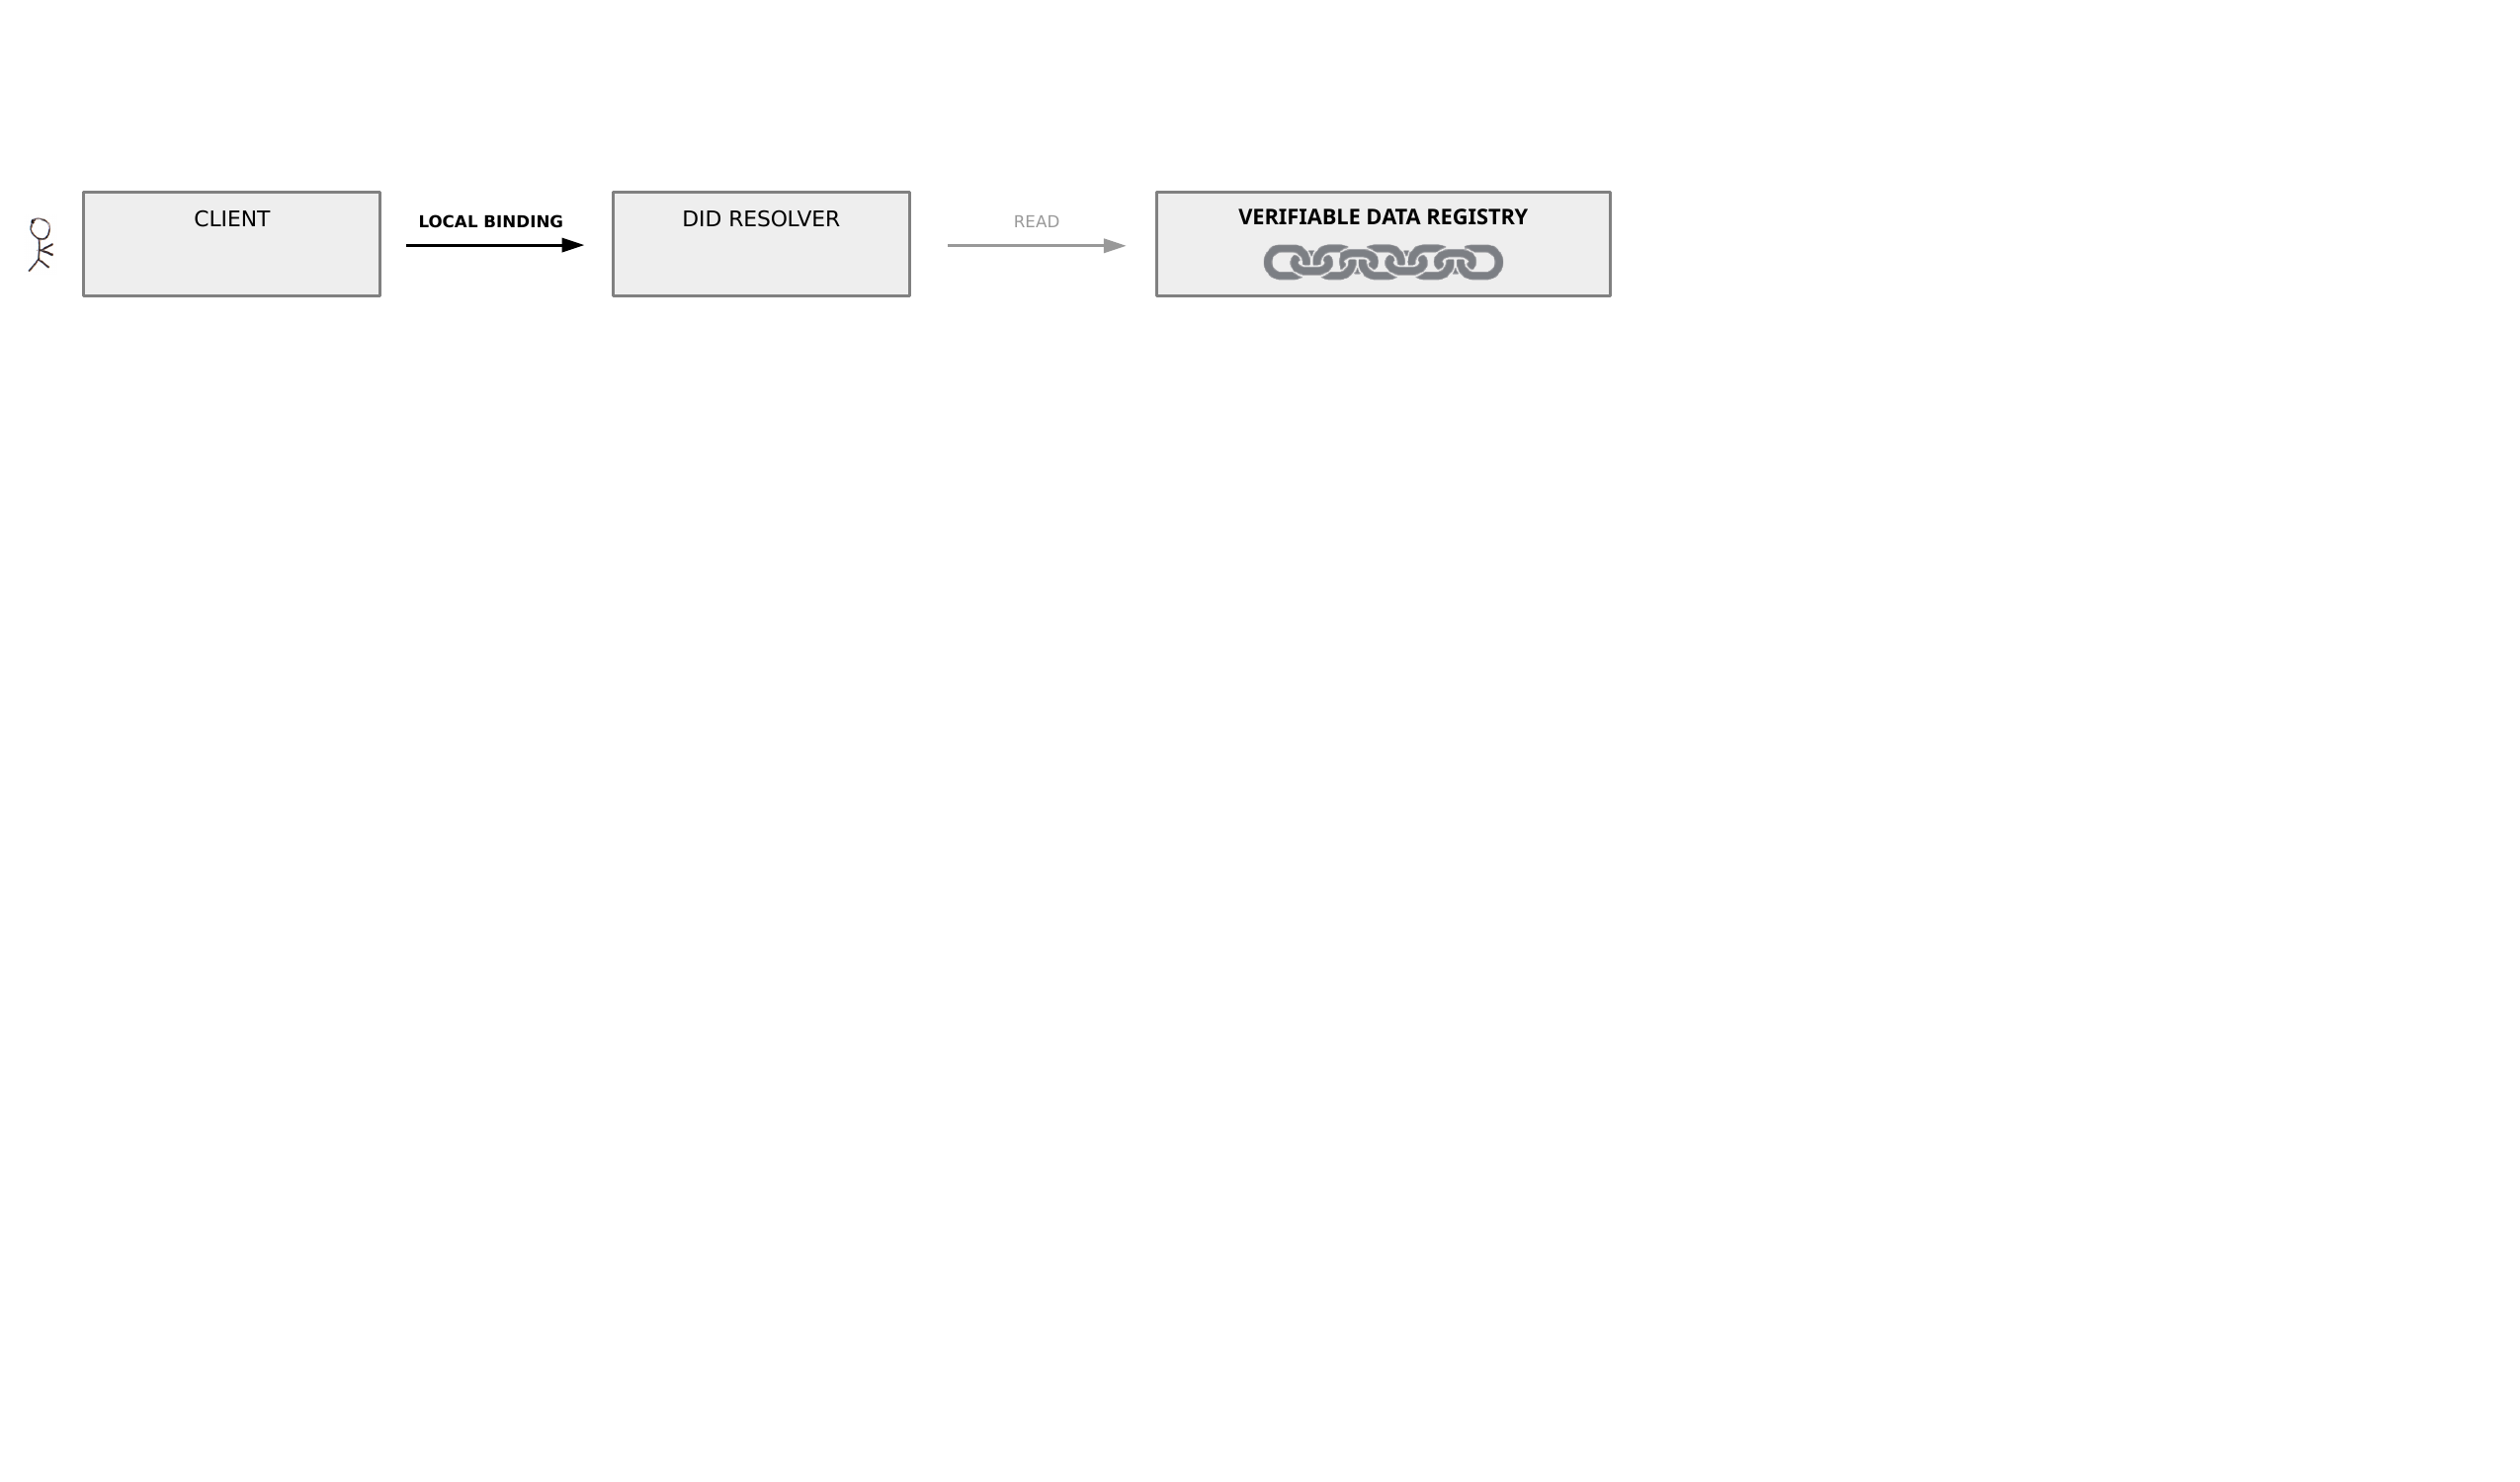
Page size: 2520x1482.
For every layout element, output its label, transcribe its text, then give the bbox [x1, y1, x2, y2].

picture [24, 214, 57, 275]
text_box DID RESOLVER [613, 192, 910, 296]
picture [1253, 235, 1514, 288]
text_box VERIFIABLE DATA REGISTRY [1156, 192, 1611, 296]
text_box CLIENT [83, 192, 380, 296]
text_box READ [999, 205, 1091, 252]
text_box LOCAL BINDING [403, 205, 605, 252]
